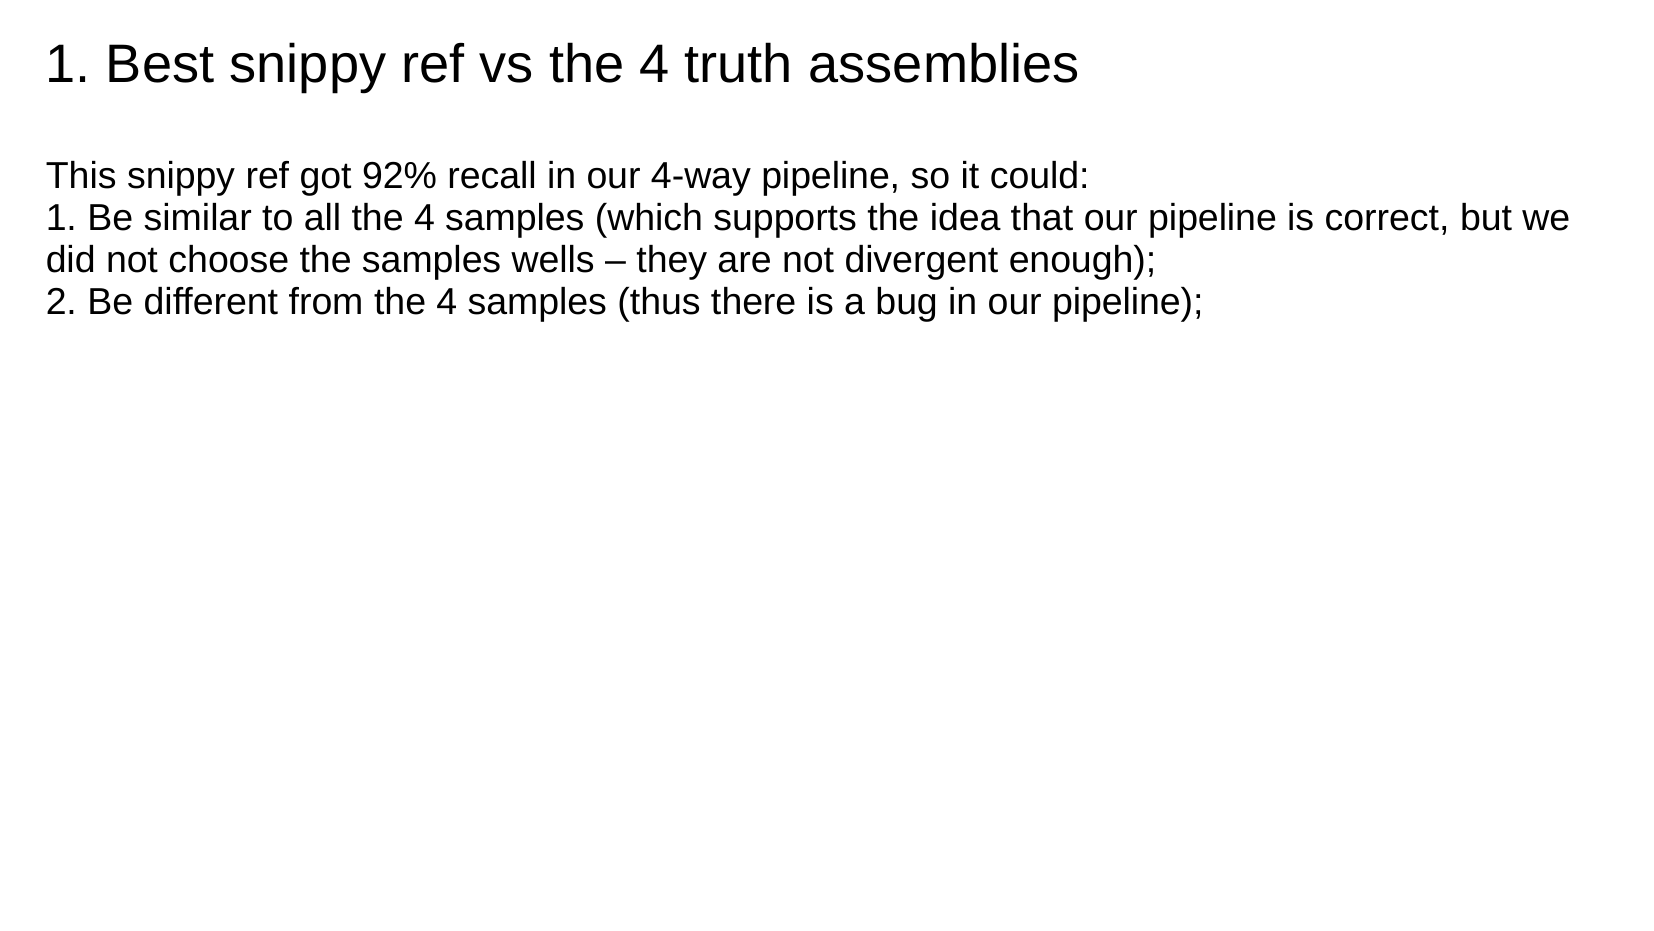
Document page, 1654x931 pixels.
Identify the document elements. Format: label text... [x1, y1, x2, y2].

text_box 1. Best snippy ref vs the 4 truth assemblies This snippy ref got 92% recall in our 4-way pipeline, so it could: 1. Be similar to all the 4 samples (which supports the idea that our pipeline is correct, but we did not choose the samples wells – they are not divergent enough); 2. Be different from the 4 samples (thus there is a bug in our pipeline); [31, 25, 1630, 372]
